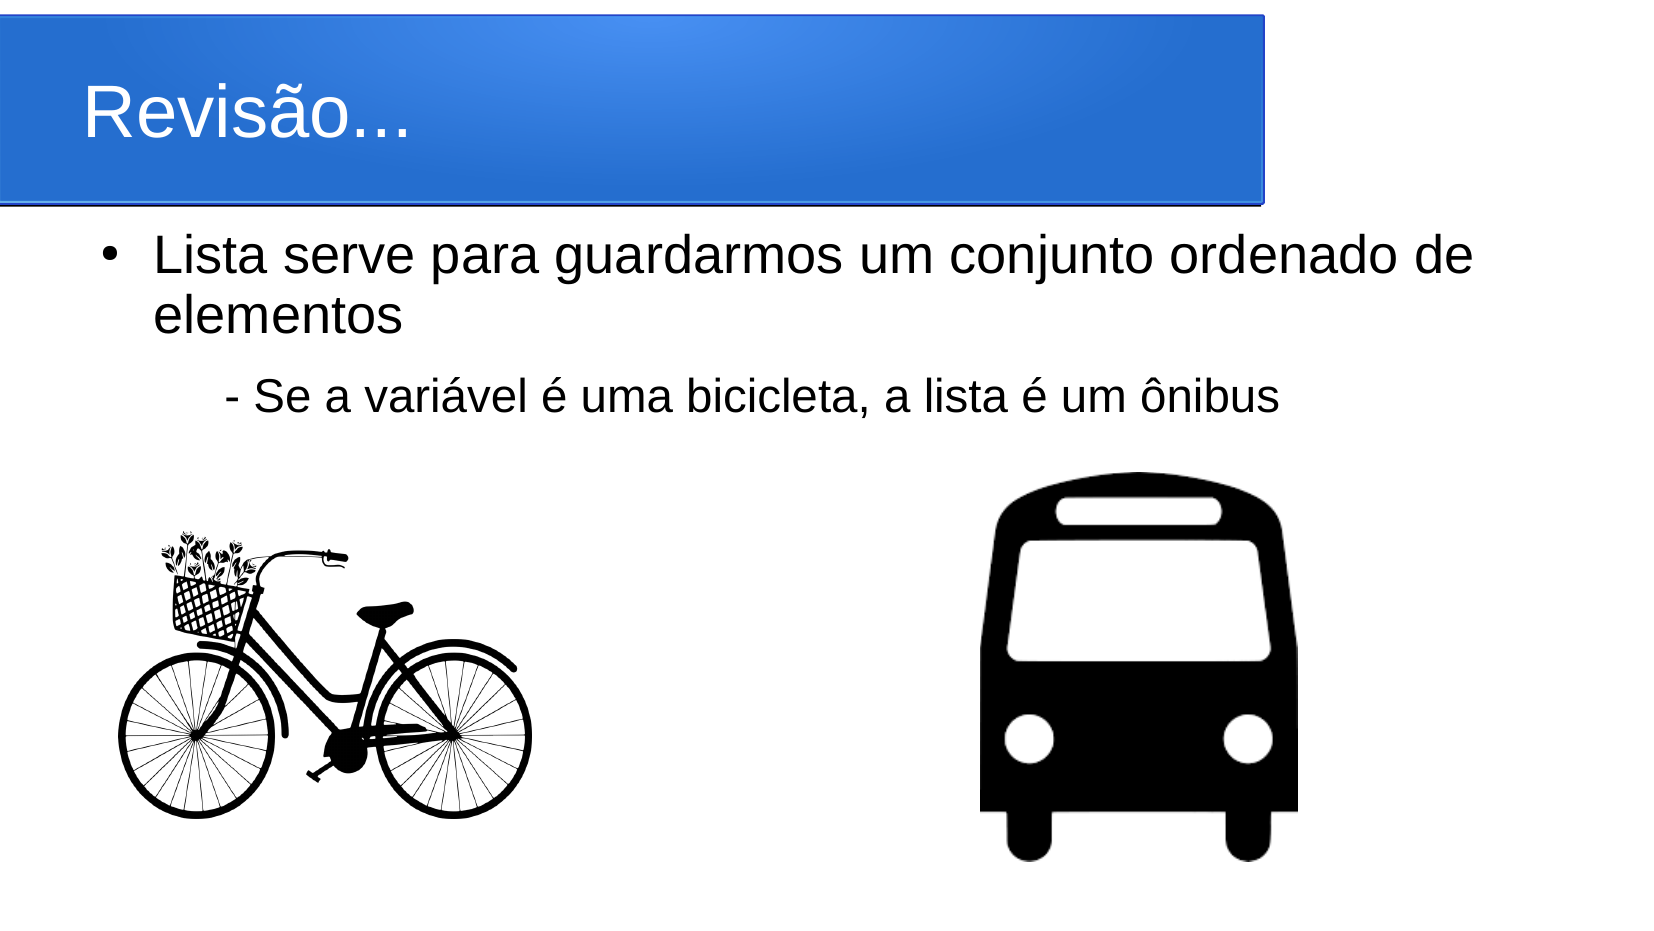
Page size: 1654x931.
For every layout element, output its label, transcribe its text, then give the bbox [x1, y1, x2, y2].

list Lista serve para guardarmos um conjunto ordenado de elementos - Se a variável é uma bicicleta, a lista é um ônibus [82, 224, 1571, 764]
picture [118, 531, 532, 819]
title Revisão... [82, 35, 1235, 189]
picture [980, 472, 1298, 862]
